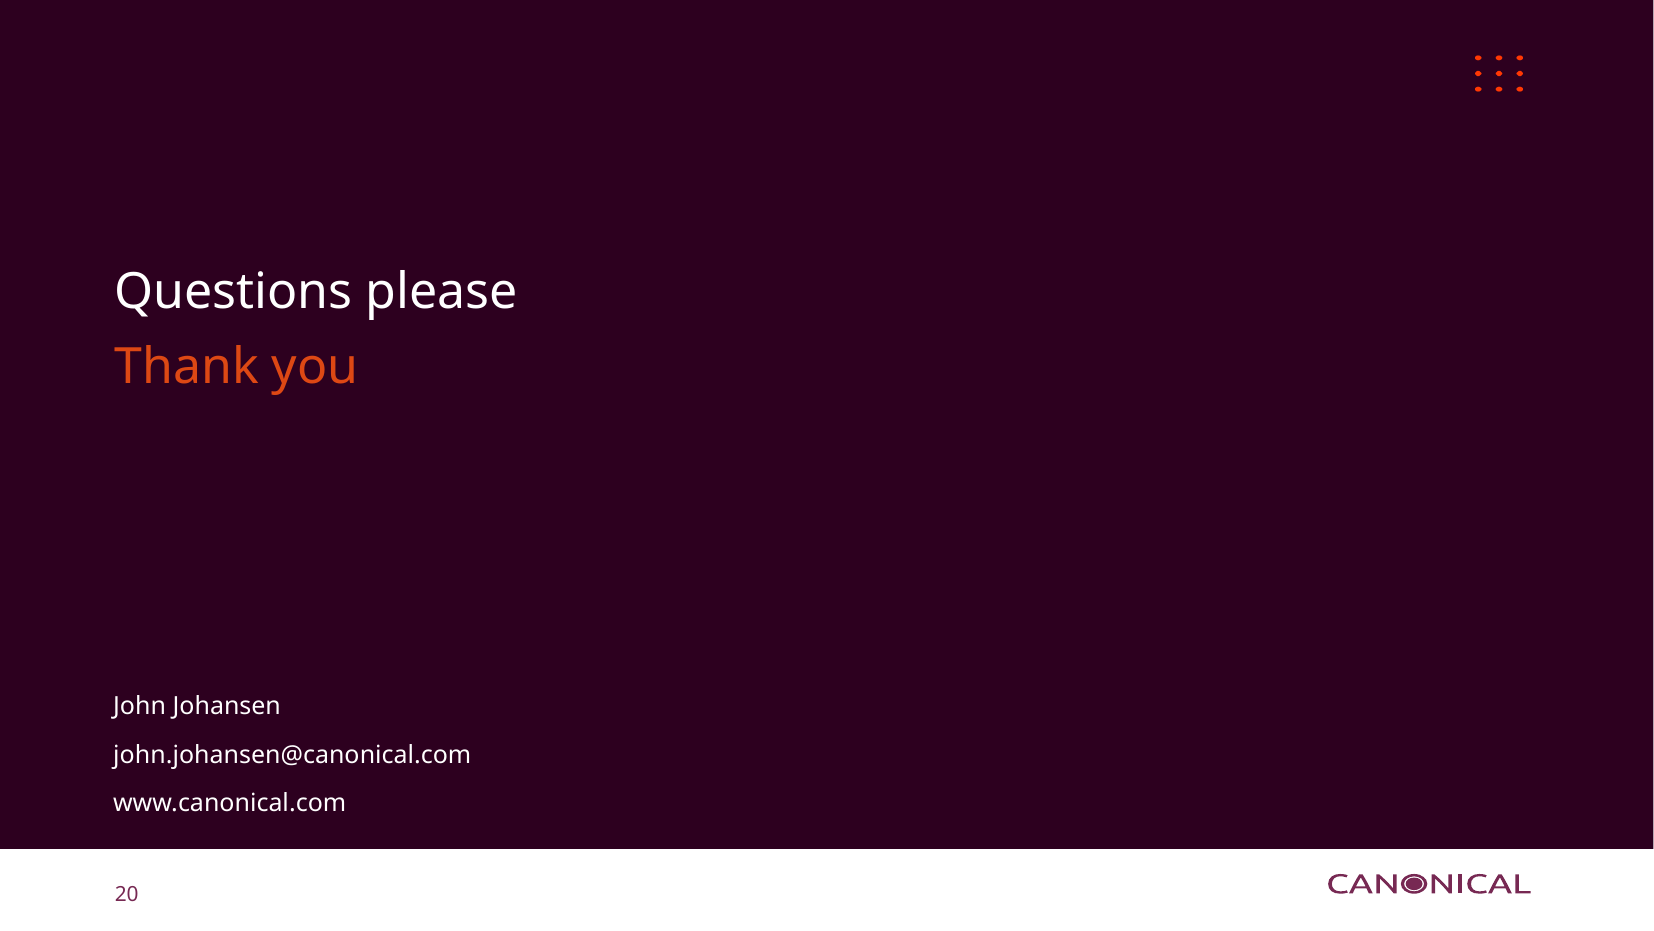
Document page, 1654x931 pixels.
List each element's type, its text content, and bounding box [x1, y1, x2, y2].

list John Johansen john.johansen@canonical.com www.canonical.com [113, 684, 817, 931]
title Questions please Thank you [114, 264, 863, 383]
picture [0, 0, 1654, 849]
